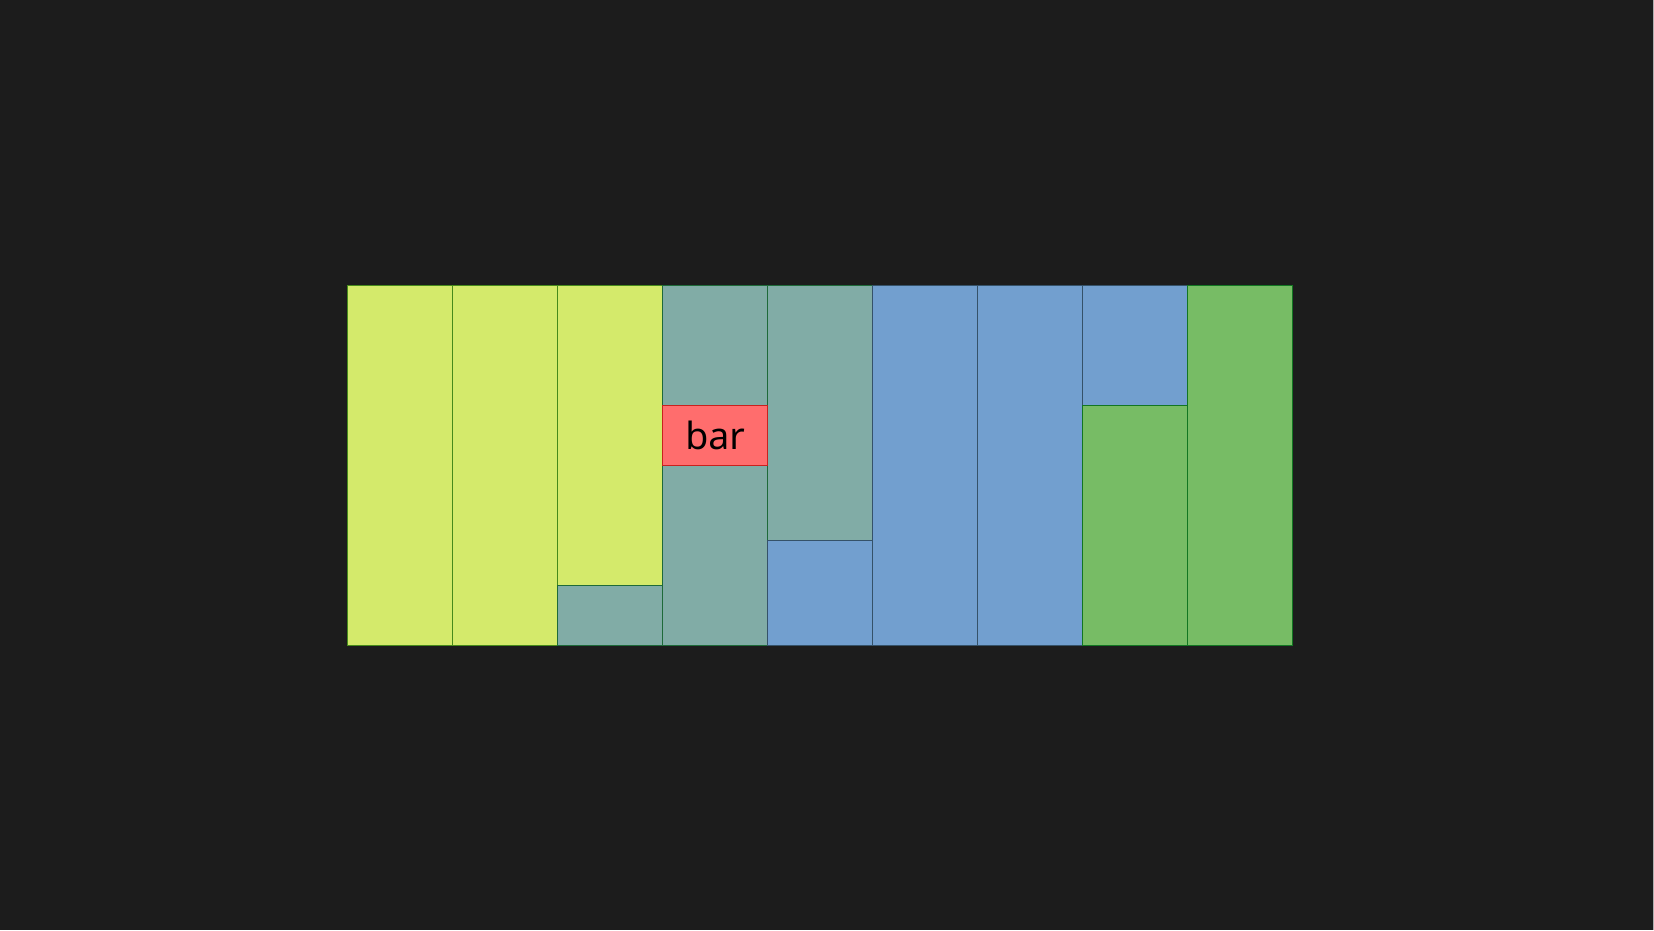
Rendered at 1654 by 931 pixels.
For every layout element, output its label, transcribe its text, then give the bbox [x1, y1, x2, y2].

text_box [347, 285, 1293, 646]
text_box bar [662, 405, 768, 466]
